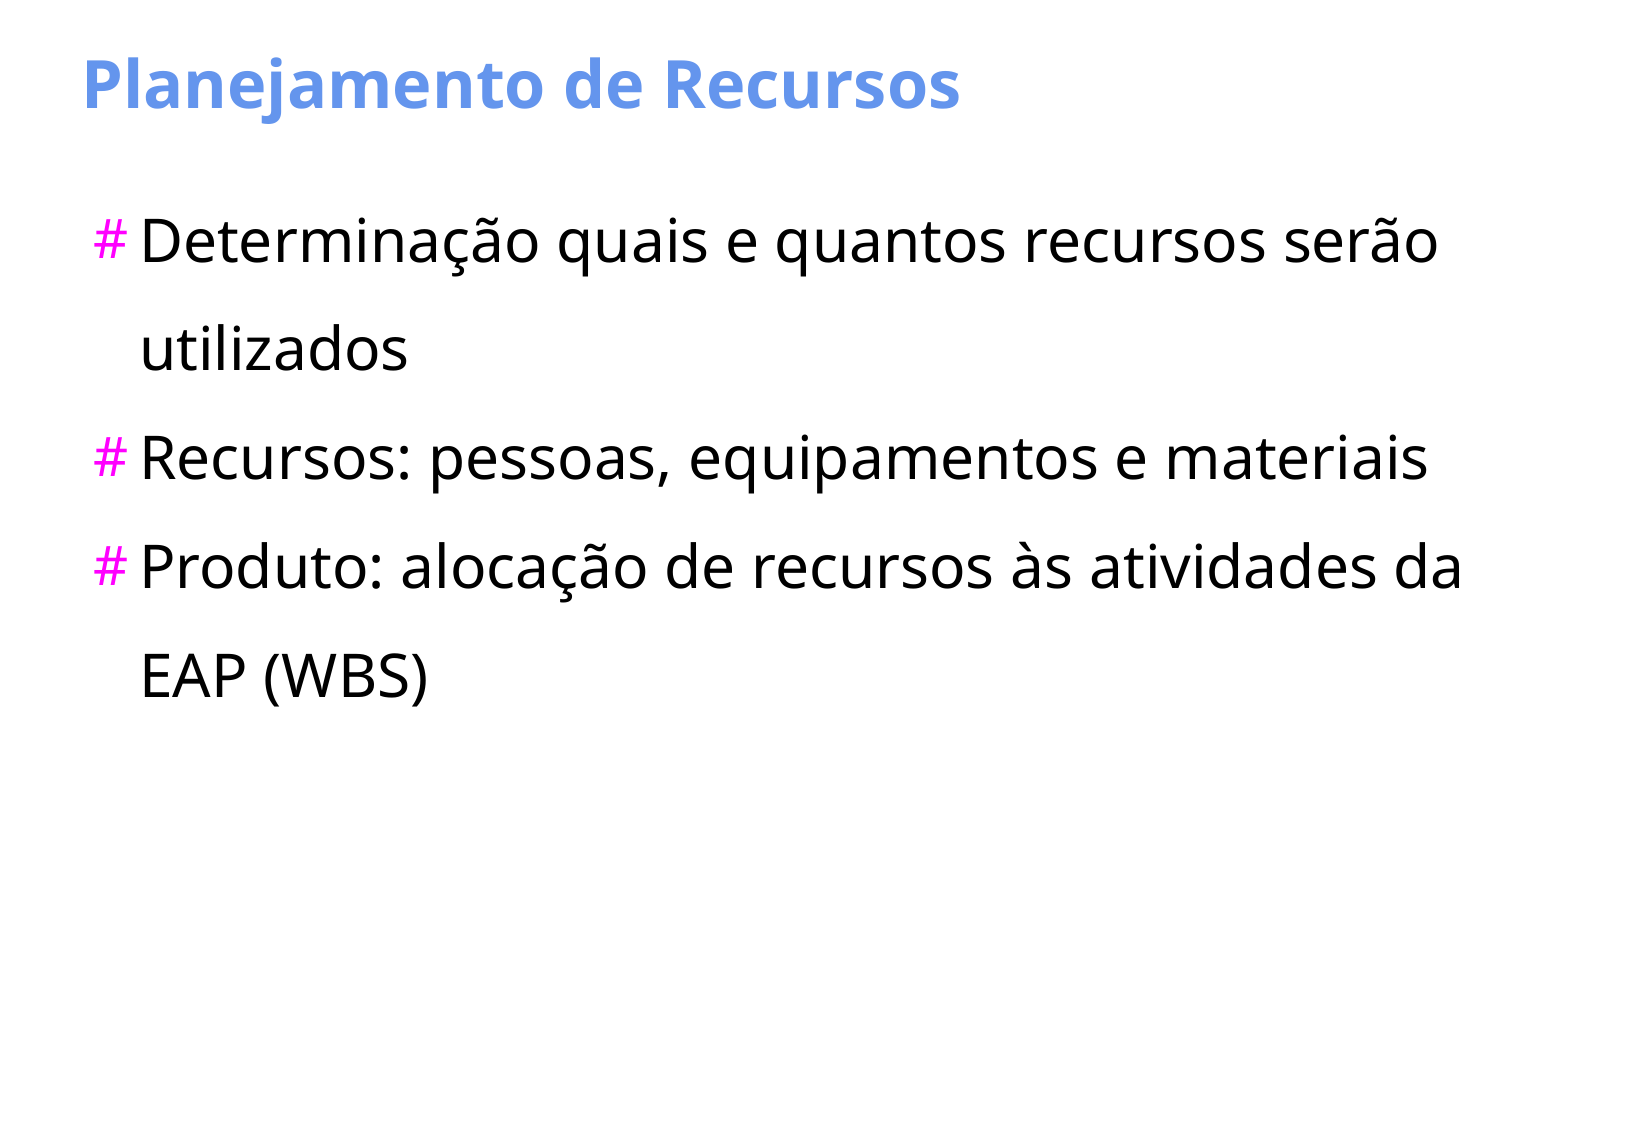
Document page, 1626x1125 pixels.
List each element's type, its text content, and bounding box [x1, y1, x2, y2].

title Planejamento de Recursos [81, 41, 1544, 122]
list Determinação quais e quantos recursos serão utilizados Recursos: pessoas, equipamentos e materiais Produto: alocação de recursos às atividades da EAP (WBS) [81, 165, 1544, 1016]
